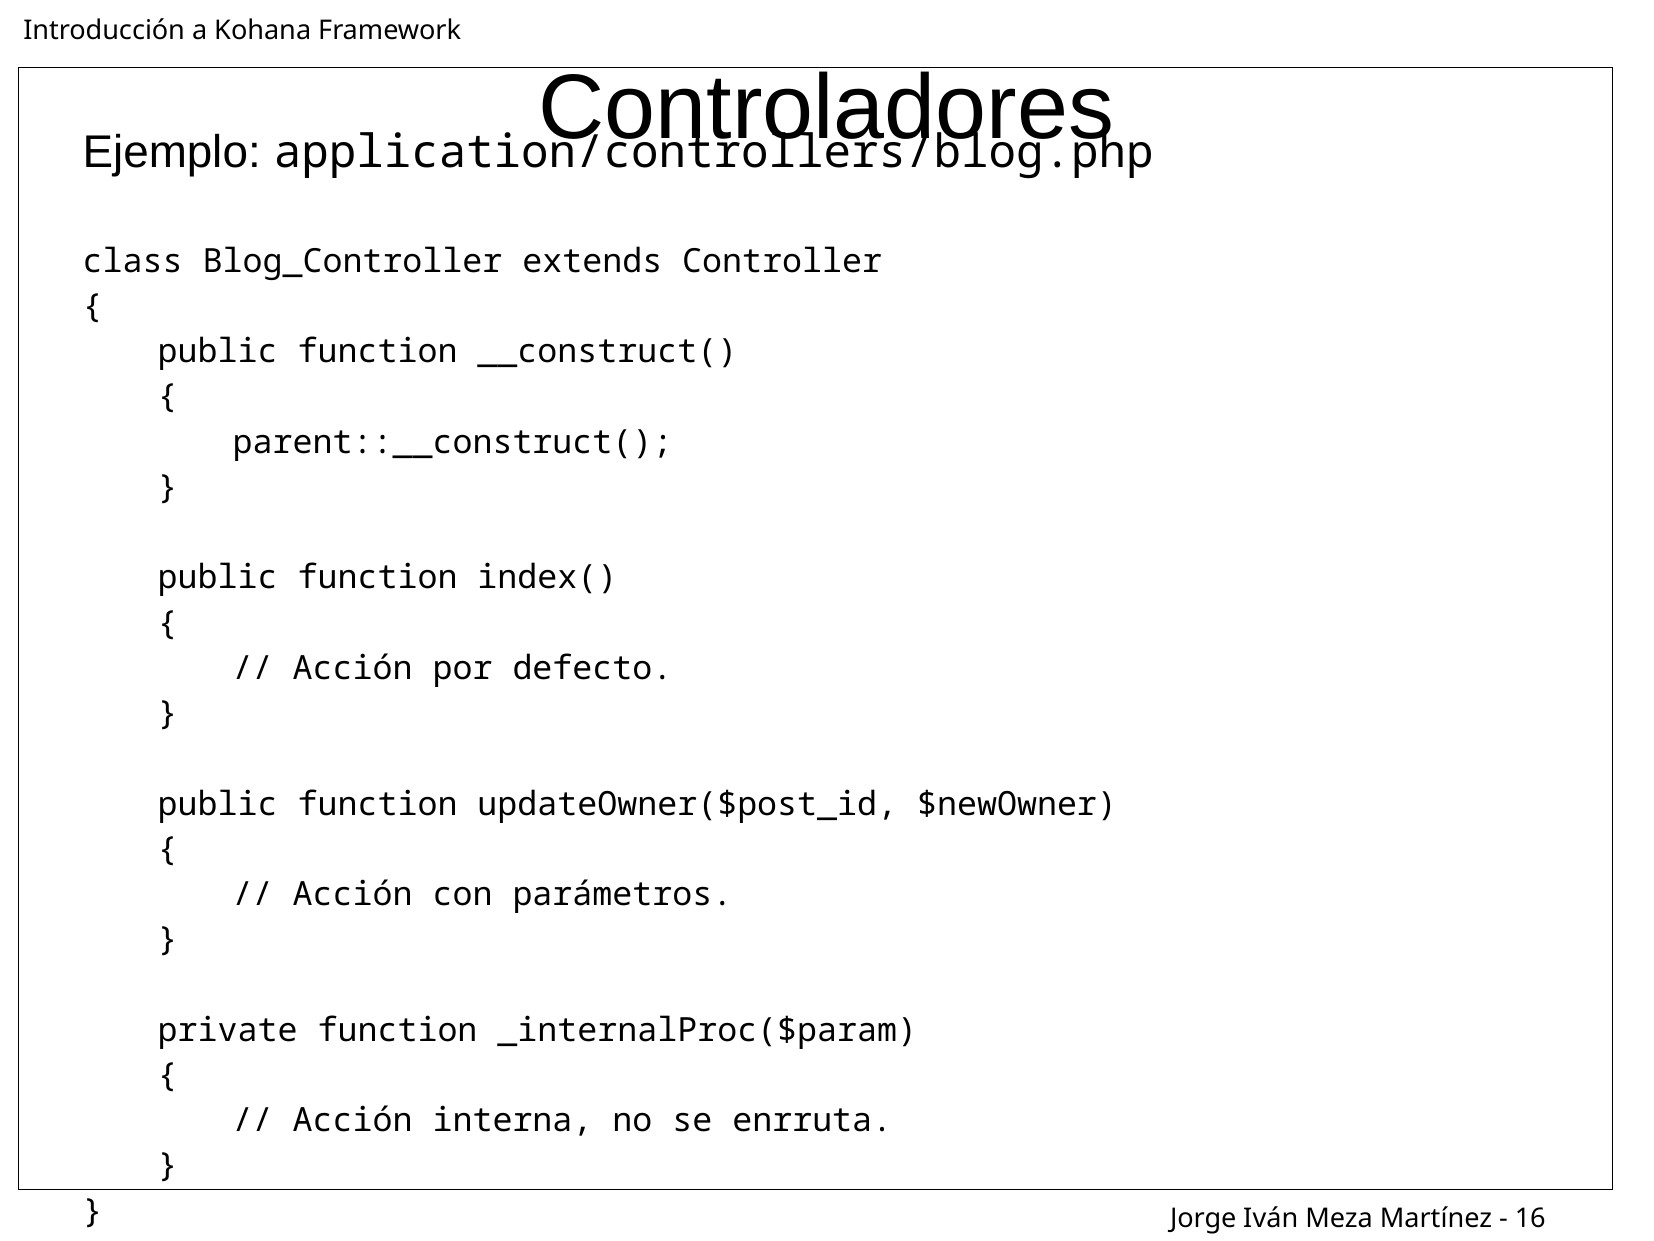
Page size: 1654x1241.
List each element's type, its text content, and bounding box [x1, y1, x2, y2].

subtitle Ejemplo: application/controllers/blog.php class Blog_Controller extends Controller { public function __construct() { parent::__construct(); } public function index() { // Acción por defecto. } public function updateOwner($post_id, $newOwner) { // Acción con parámetros. } private function _internalProc($param) { // Acción interna, no se enrruta. } } [82, 191, 1571, 1159]
title Controladores [82, 45, 1571, 169]
